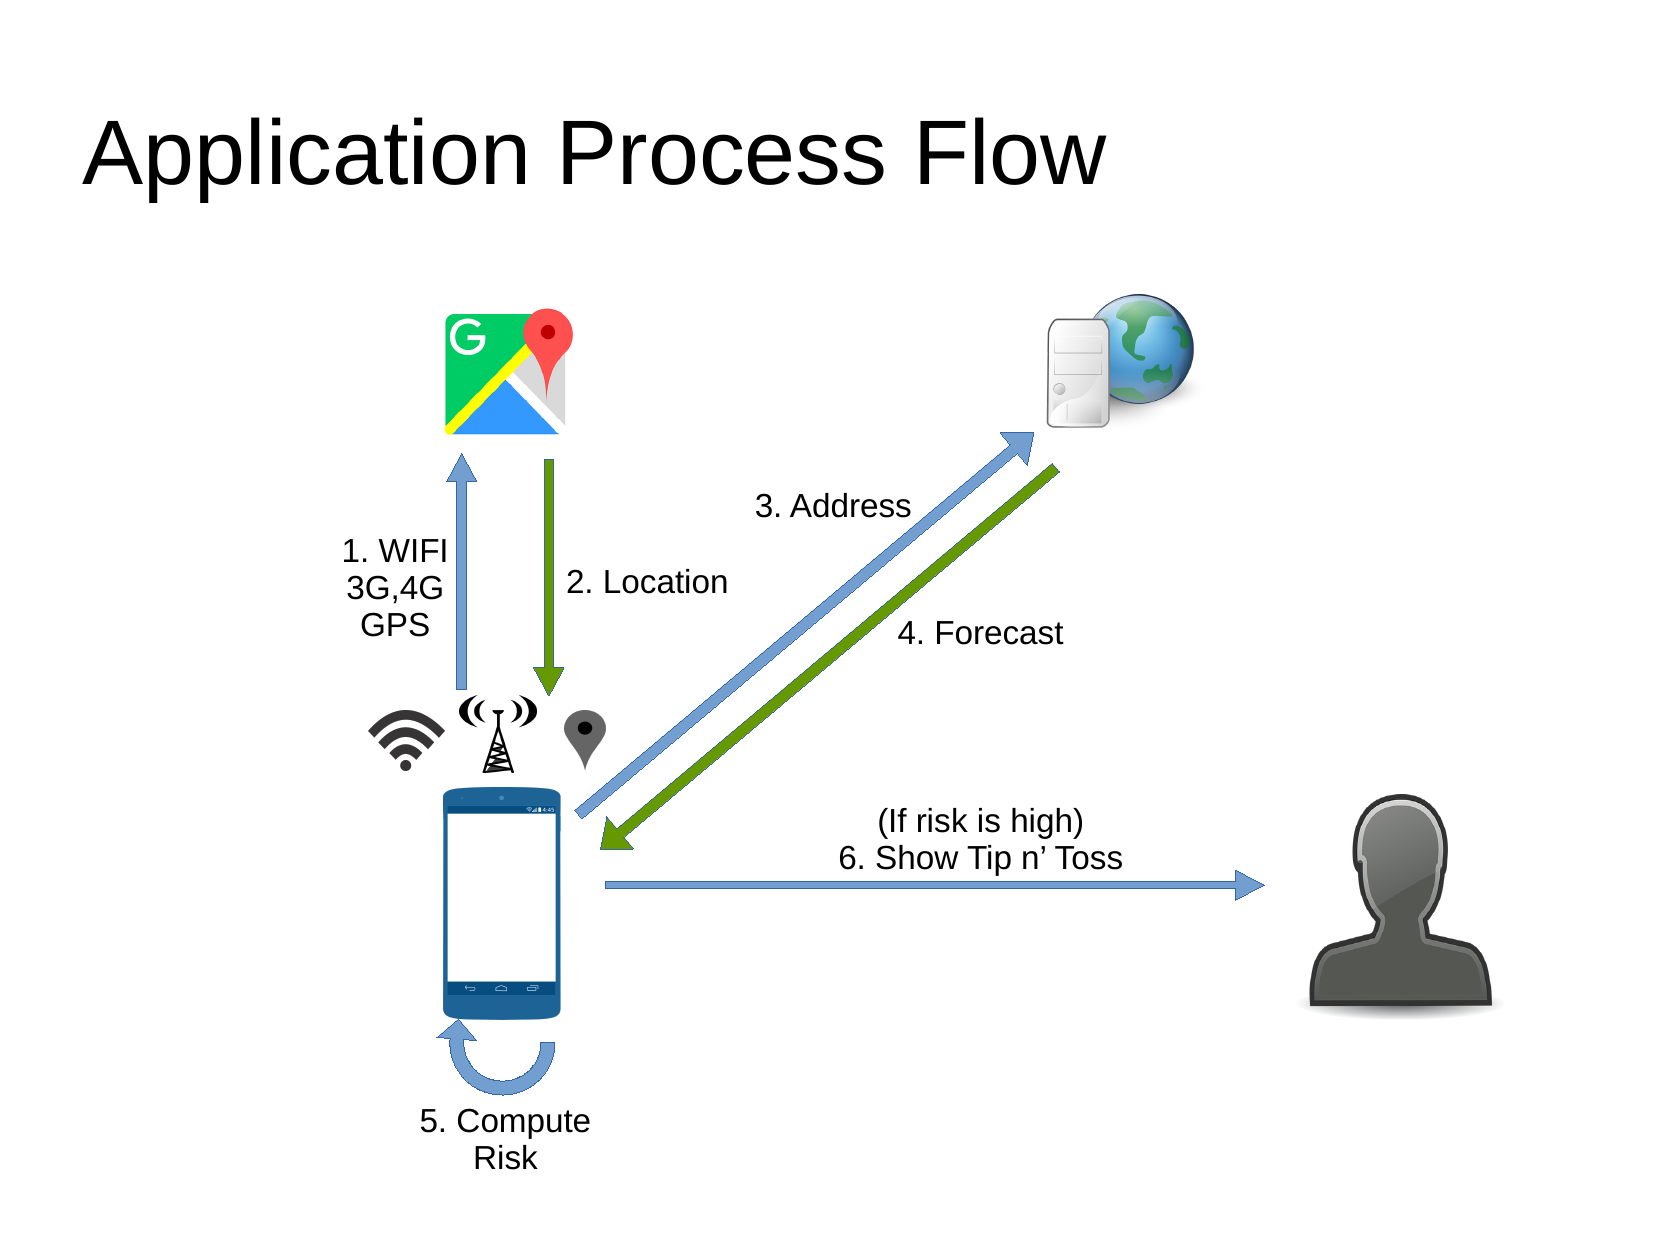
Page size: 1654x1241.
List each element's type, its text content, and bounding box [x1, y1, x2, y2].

title Application Process Flow [82, 49, 1571, 257]
picture [459, 695, 537, 773]
text_box [942, 432, 1034, 517]
text_box [605, 881, 771, 889]
picture [368, 710, 445, 771]
picture [443, 787, 561, 1021]
text_box [544, 459, 554, 556]
text_box 1. WIFI 3G,4GGPS [320, 525, 471, 651]
text_box [436, 1018, 555, 1095]
picture [564, 710, 651, 771]
picture [1040, 294, 1206, 431]
text_box 4. Forecast [875, 607, 1086, 661]
picture [1295, 794, 1506, 1021]
text_box 5. Compute Risk [402, 1095, 609, 1221]
text_box [1191, 870, 1265, 901]
text_box [446, 453, 477, 525]
text_box (If risk is high) 6. Show Tip n’ Toss [771, 795, 1191, 922]
text_box 3. Address [725, 480, 942, 569]
text_box [533, 646, 564, 696]
picture [412, 284, 591, 460]
text_box [600, 611, 875, 850]
text_box [456, 651, 467, 690]
text_box [574, 569, 880, 819]
picture [640, 762, 651, 771]
text_box 2. Location [533, 556, 762, 646]
text_box [880, 463, 1060, 607]
